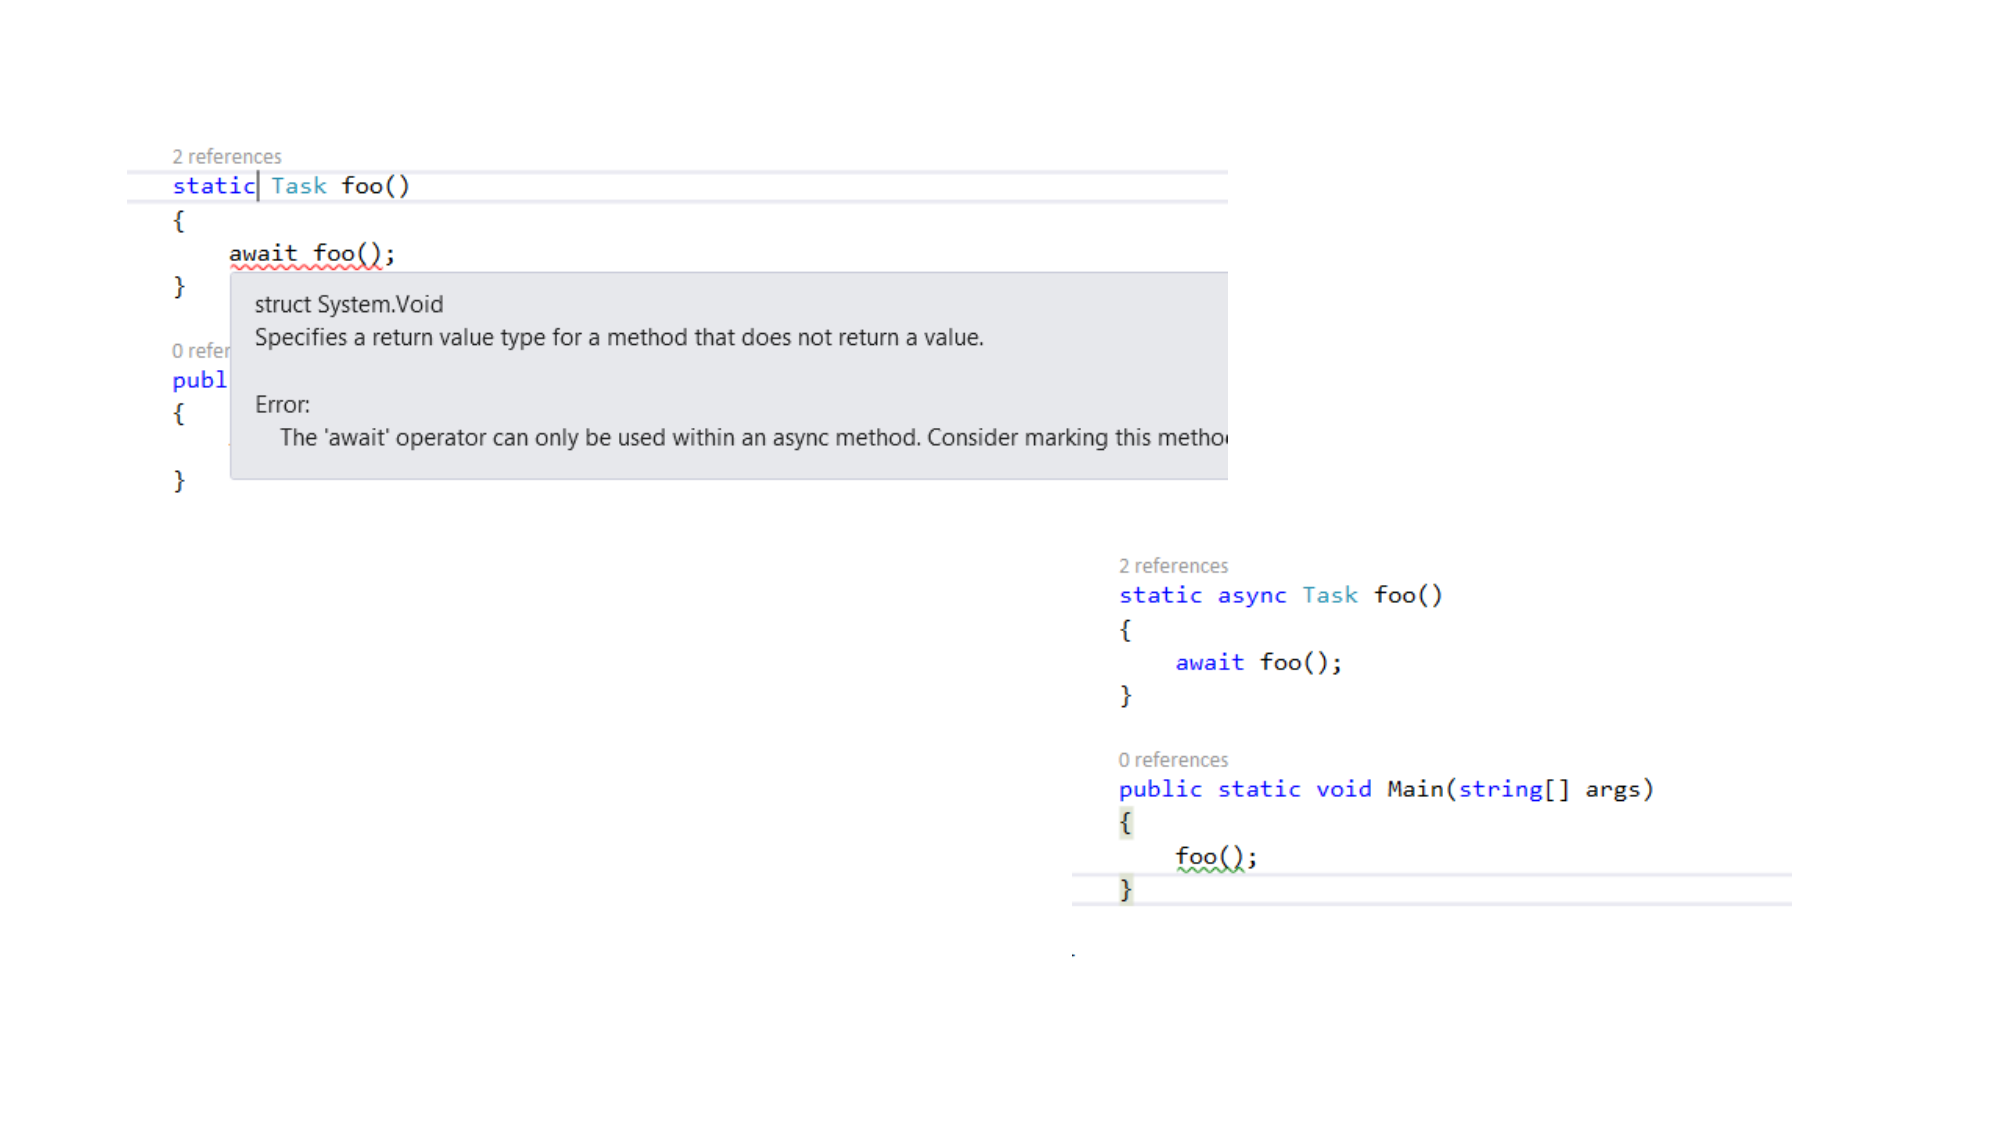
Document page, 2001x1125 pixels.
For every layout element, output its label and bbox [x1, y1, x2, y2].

picture [1072, 534, 1792, 958]
picture [127, 131, 1228, 510]
